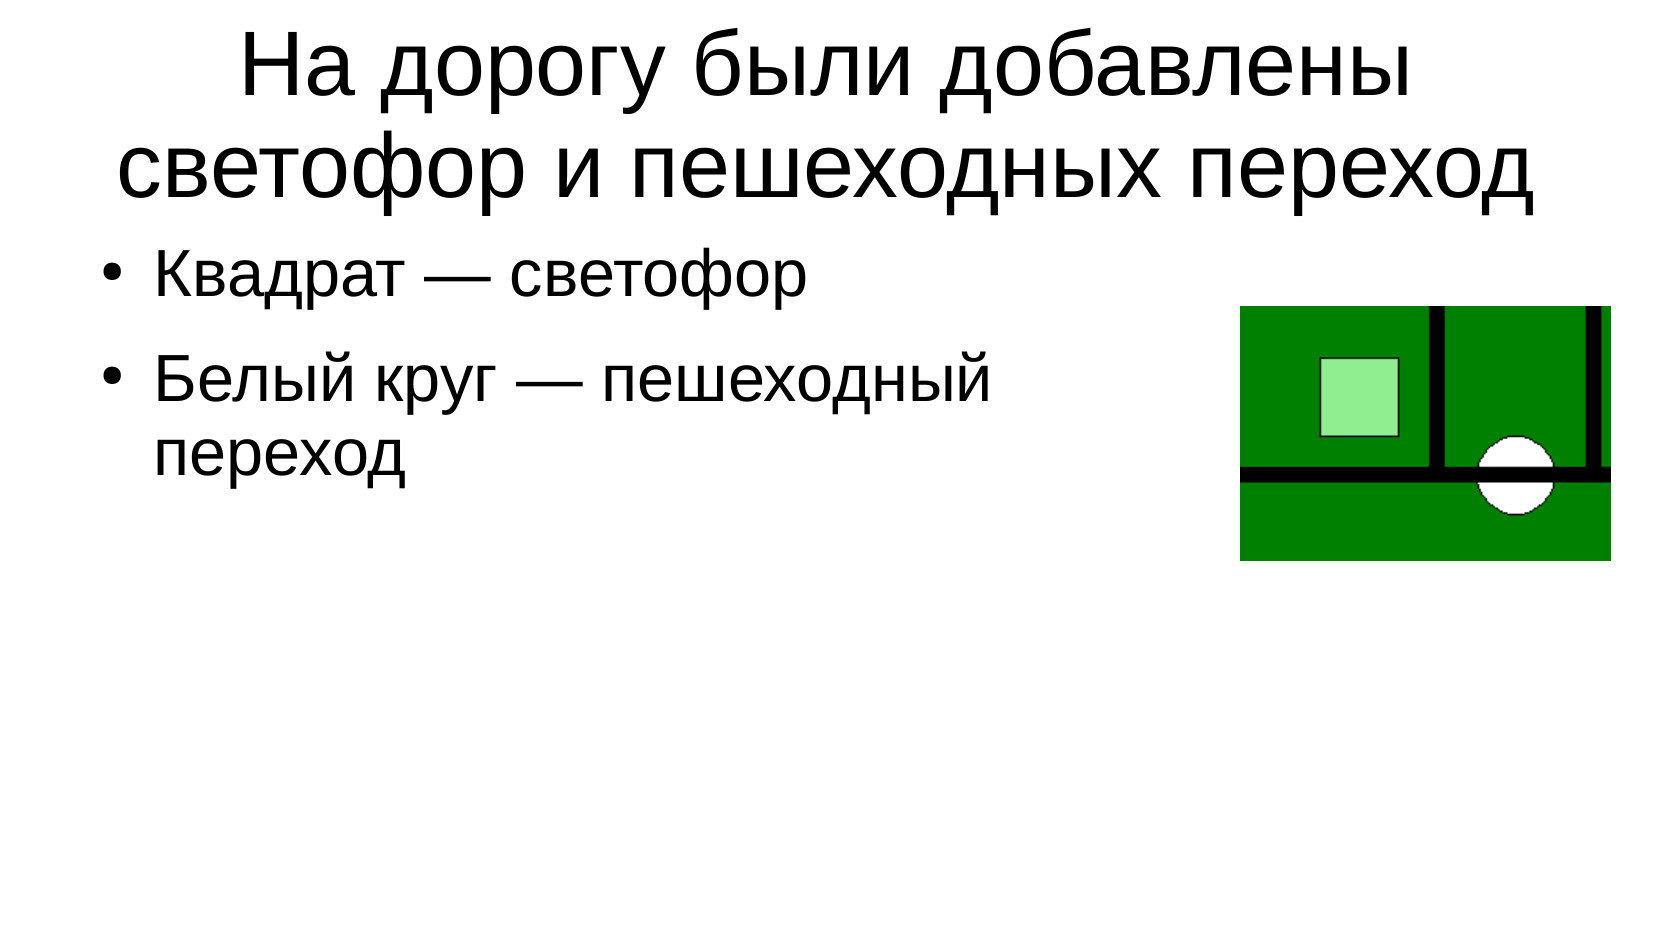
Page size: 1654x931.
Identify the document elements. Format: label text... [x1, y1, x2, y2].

list Квадрат — светофор Белый круг — пешеходный переход [82, 236, 1152, 758]
title На дорогу были добавлены светофор и пешеходных переход [82, 12, 1571, 218]
picture [1240, 306, 1611, 562]
